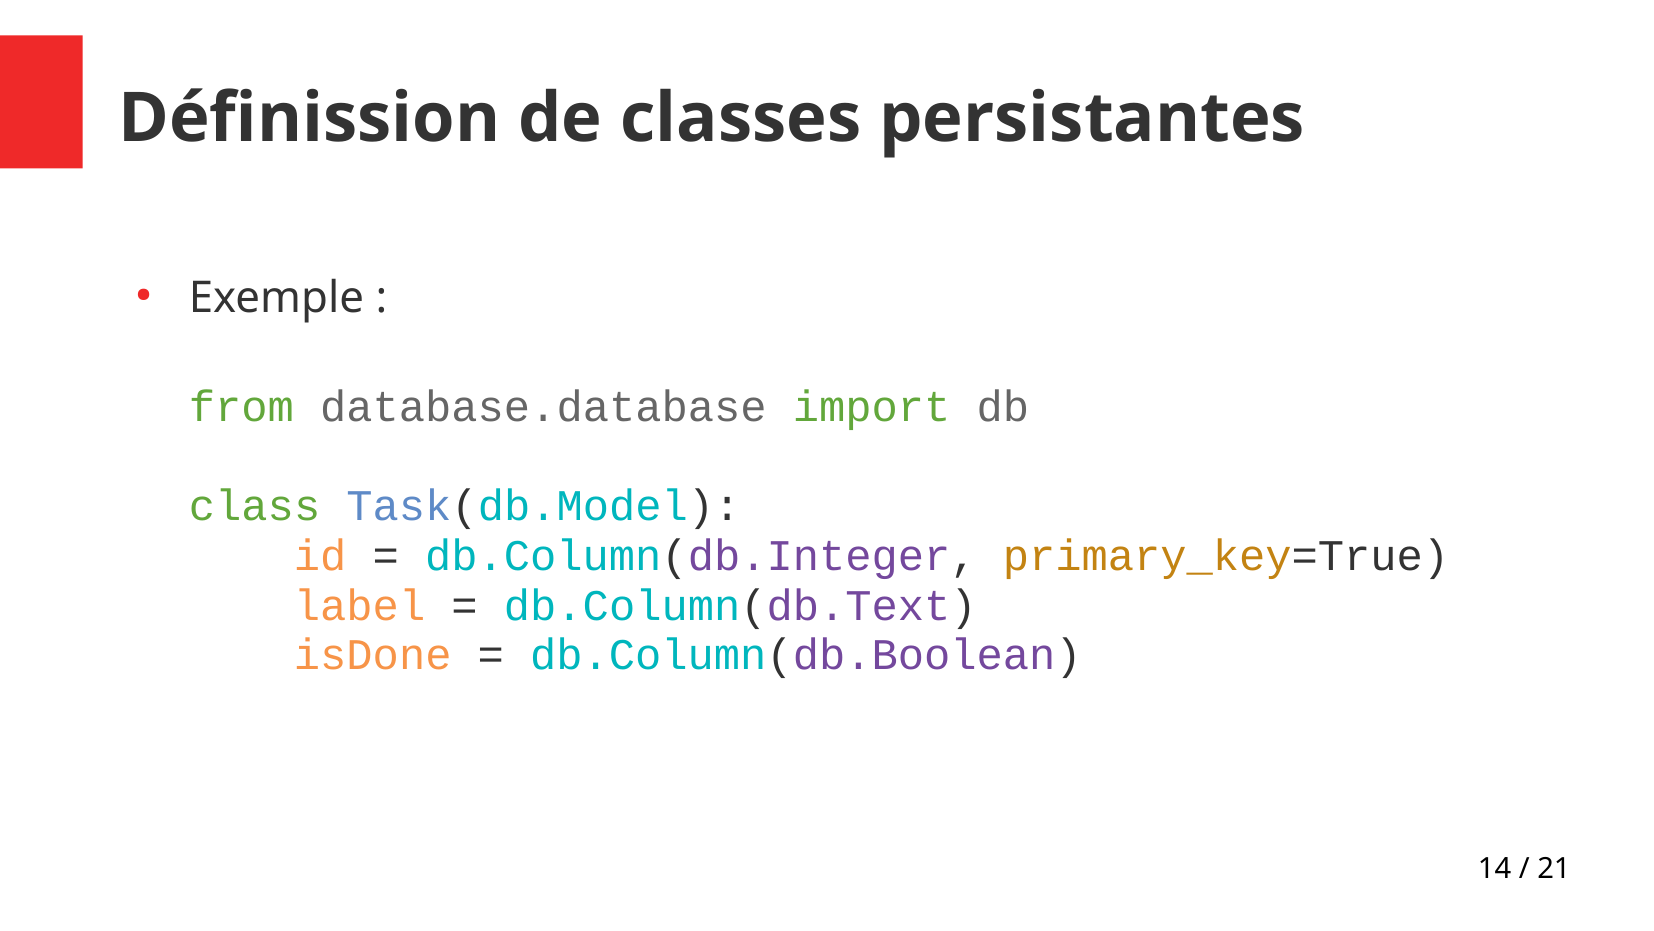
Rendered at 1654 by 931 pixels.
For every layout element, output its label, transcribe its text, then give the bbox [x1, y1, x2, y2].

list Exemple : from database.database import db class Task(db.Model): id = db.Column(db.Integer, primary_key=True) label = db.Column(db.Text) isDone = db.Column(db.Boolean) [118, 265, 1536, 806]
title Définission de classes persistantes [118, 37, 1571, 193]
